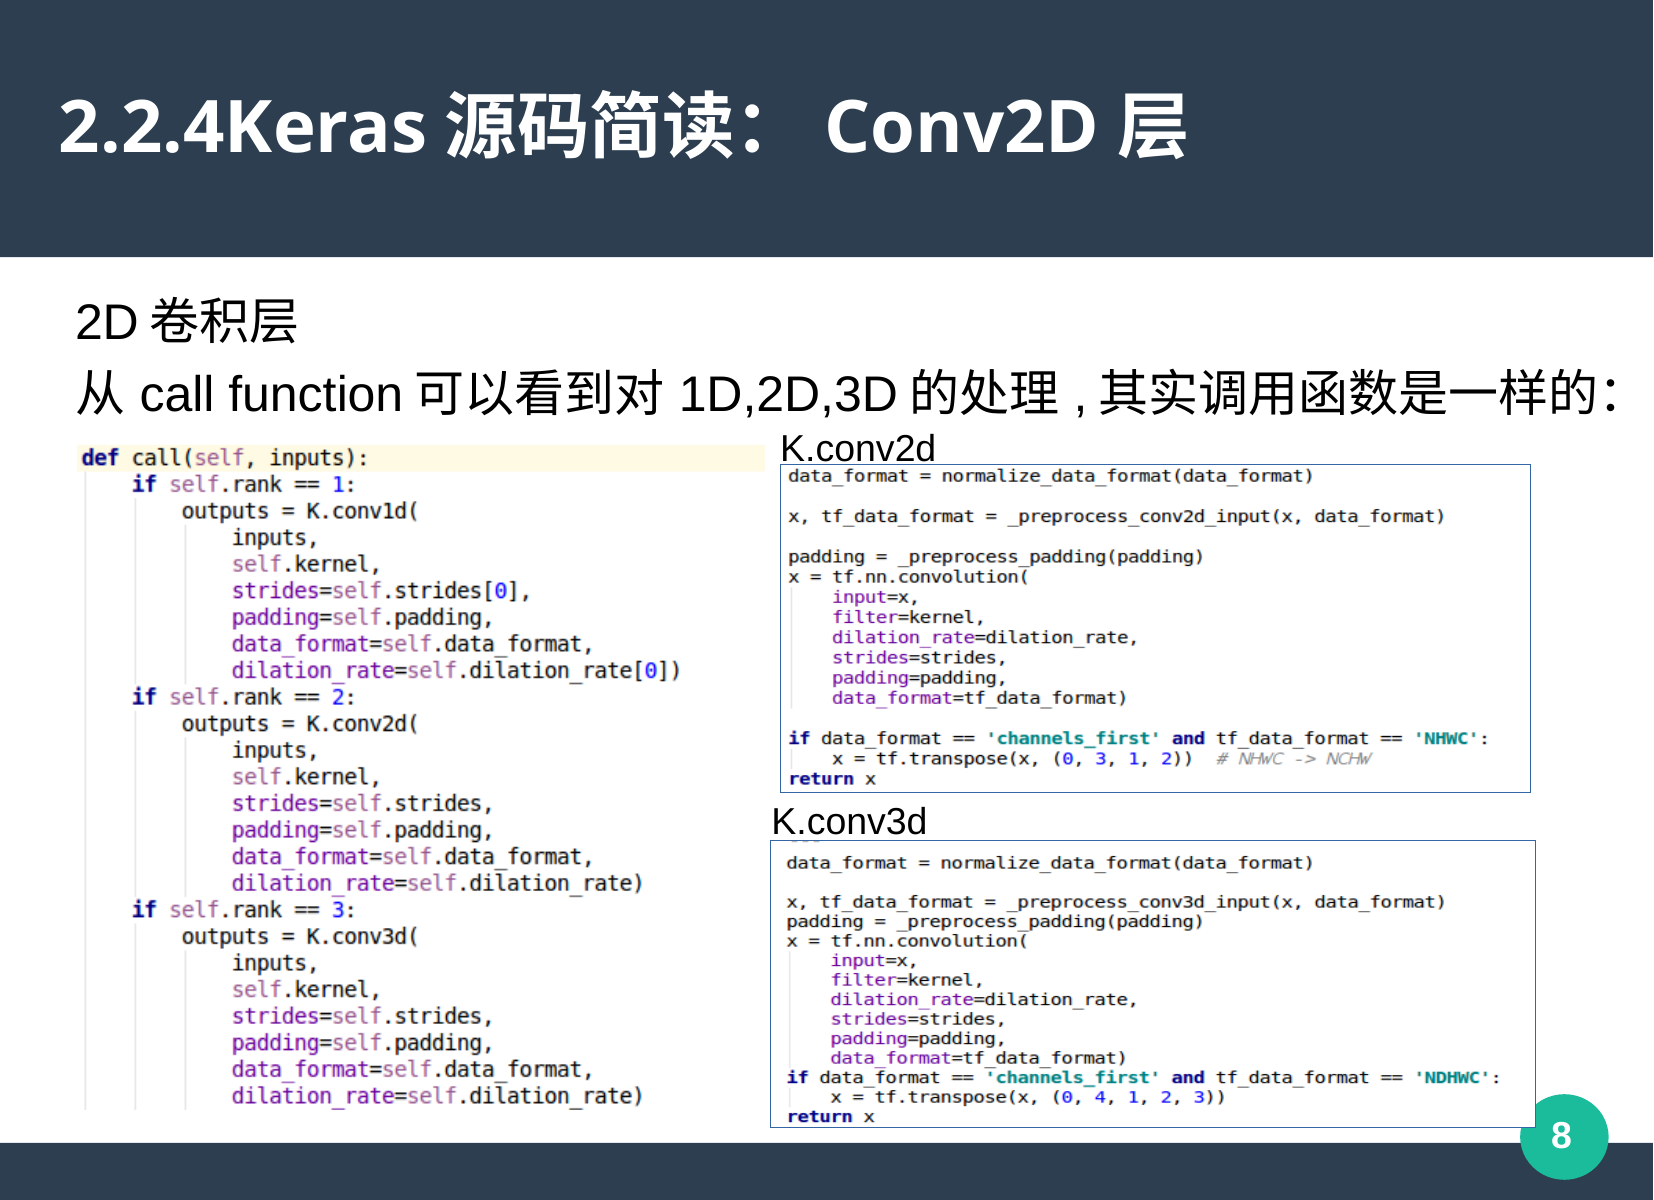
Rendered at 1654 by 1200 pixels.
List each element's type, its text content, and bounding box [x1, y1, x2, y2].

text_box 8 [1536, 1104, 1641, 1175]
text_box 2D卷积层 从call function可以看到对1D,2D,3D的处理,其实调用函数是一样的： [75, 242, 1654, 465]
picture [77, 439, 766, 1111]
text_box K.conv2d [765, 420, 952, 477]
text_box 2.2.4Keras源码简读：Conv2D层 [58, 47, 1594, 200]
picture [770, 840, 1536, 1128]
picture [780, 464, 1531, 793]
text_box K.conv3d [756, 792, 943, 850]
